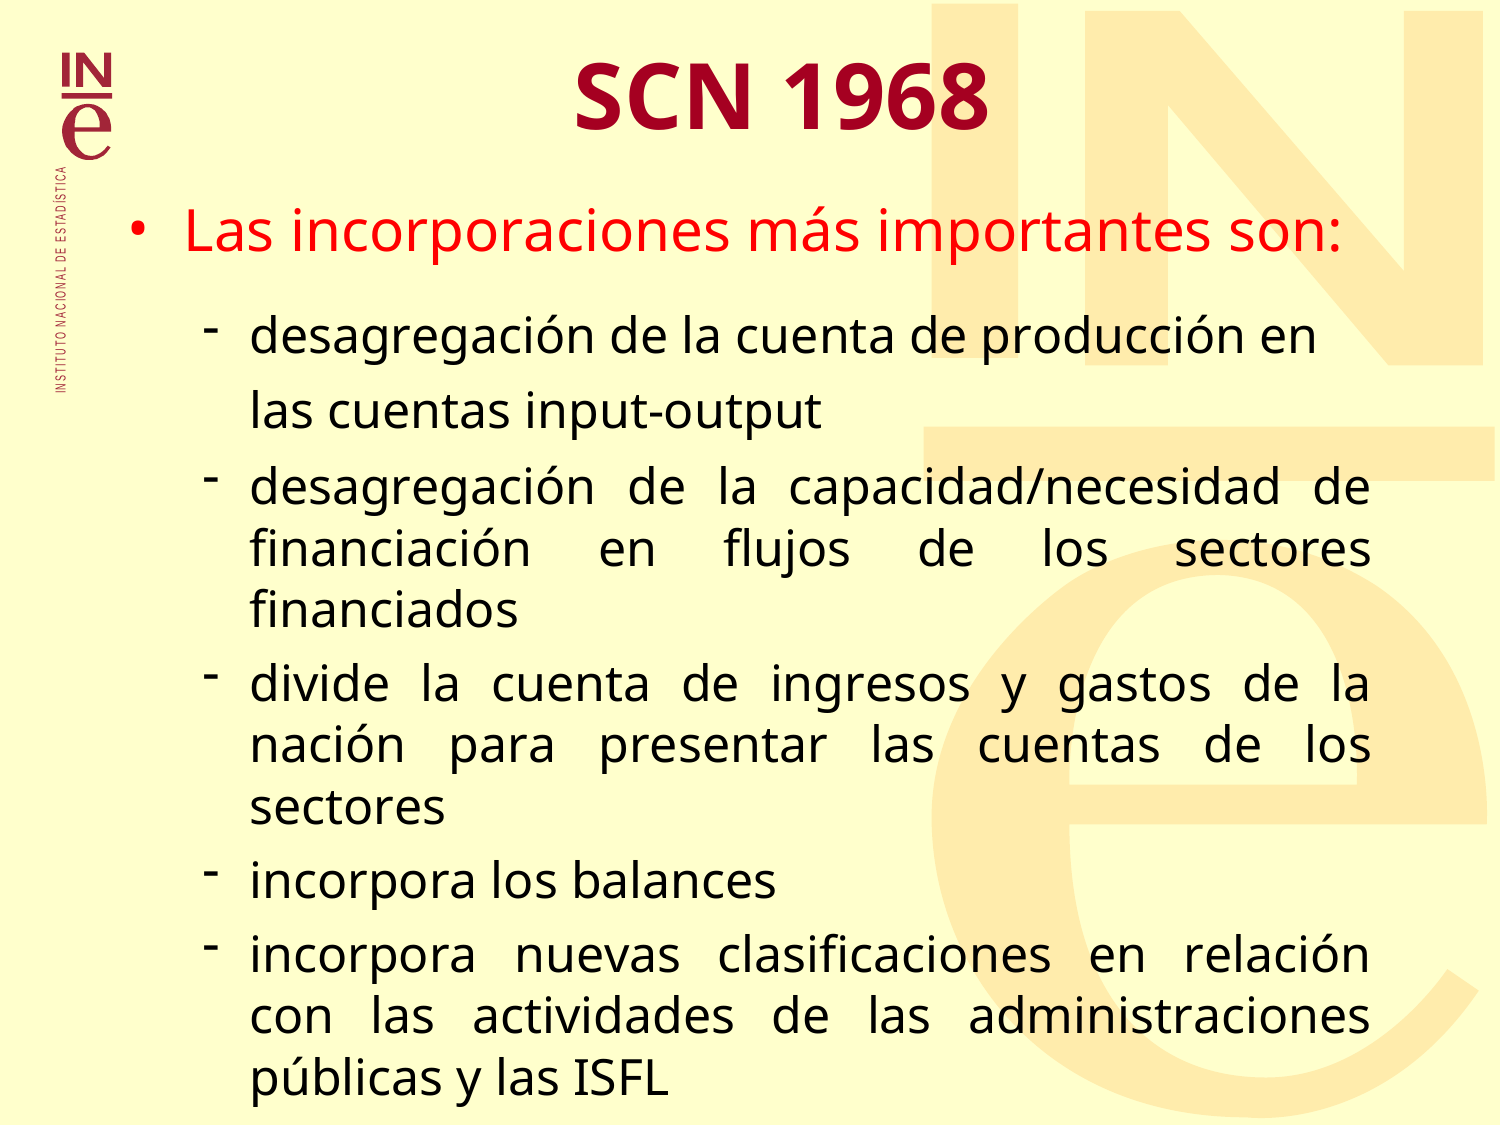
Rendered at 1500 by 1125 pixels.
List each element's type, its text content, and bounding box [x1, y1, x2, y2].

title SCN 1968 [137, 0, 1413, 188]
list Las incorporaciones más importantes son: desagregación de la cuenta de producción en las cuentas input-output desagregación de la capacidad/necesidad de financiación en flujos de los sectores financiados divide la cuenta de ingresos y gastos de la nación para presentar las cuentas de los sectores incorpora los balances incorpora nuevas clasificaciones en relación con las actividades de las administraciones públicas y las ISFL integra los datos a precios constantes para los bienes y servicios [112, 187, 1388, 1026]
